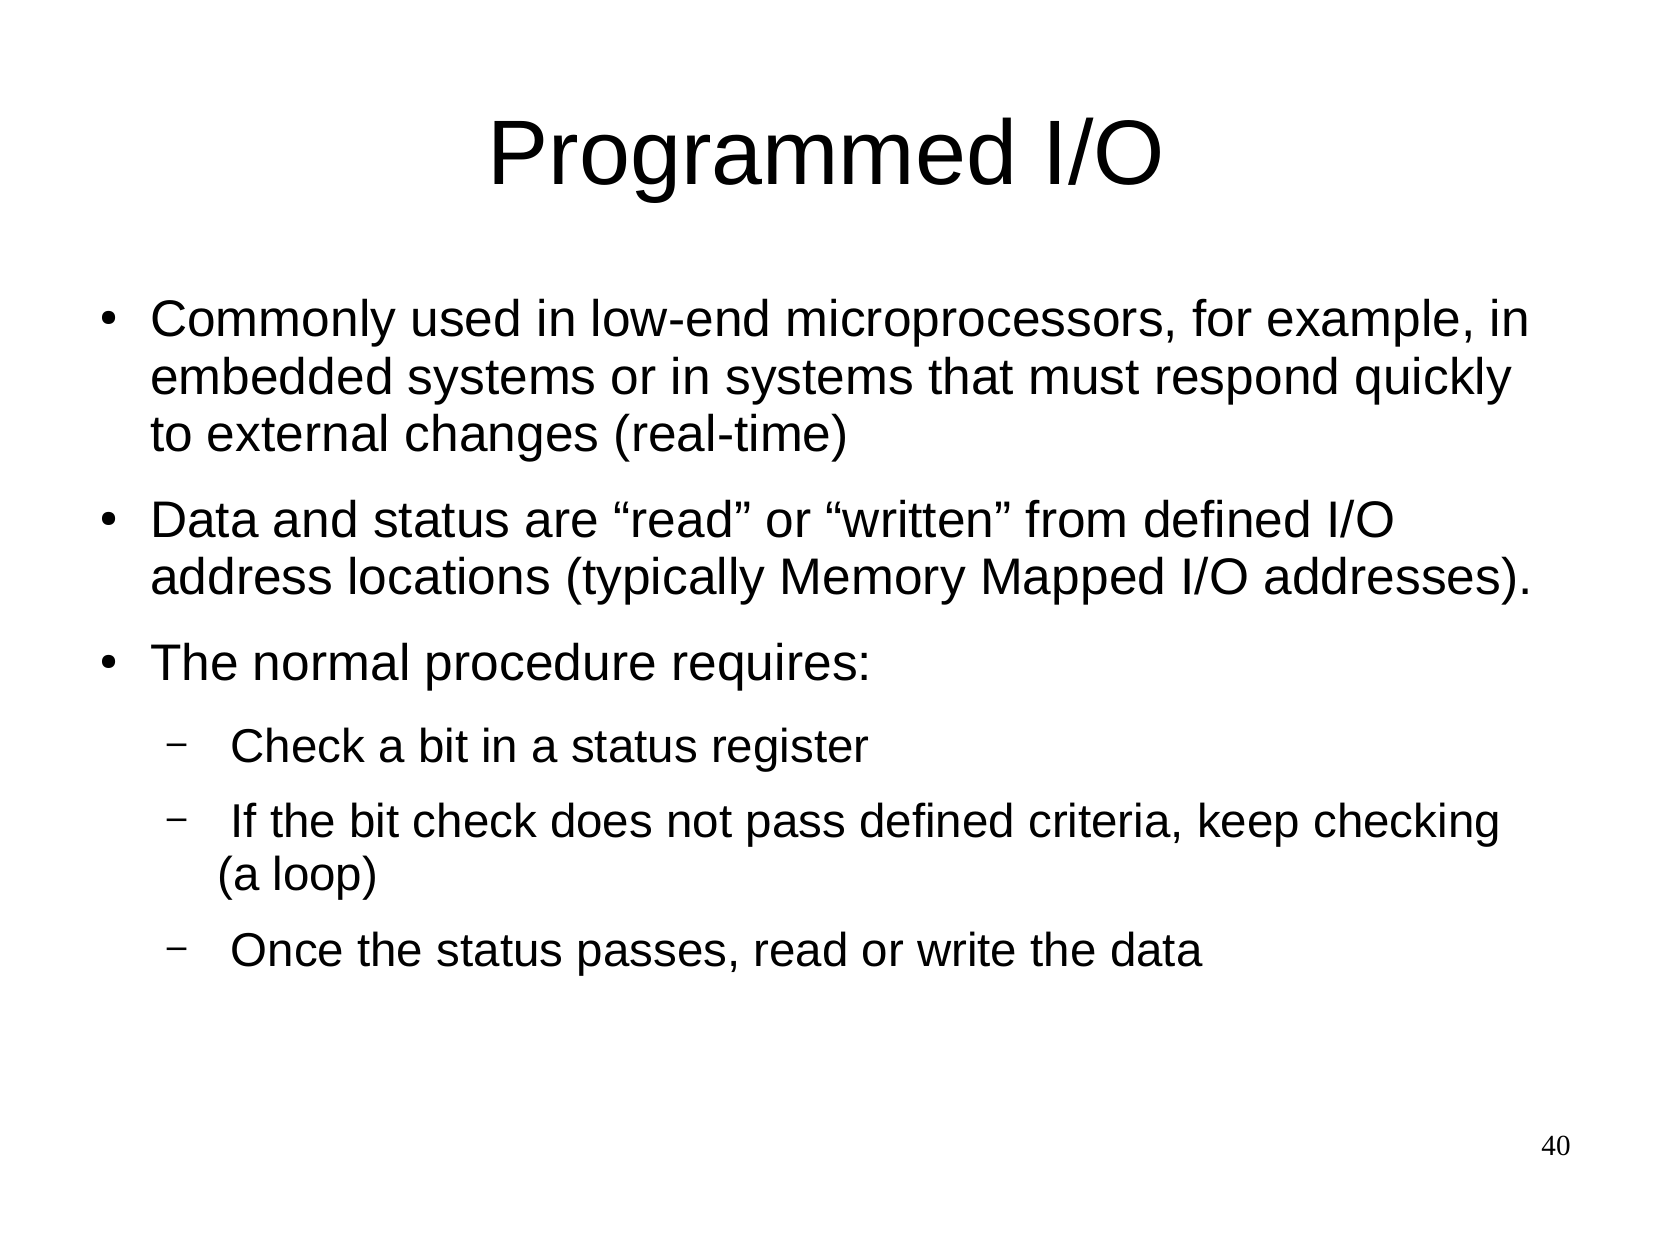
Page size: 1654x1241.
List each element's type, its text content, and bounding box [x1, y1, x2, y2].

title Programmed I/O [82, 49, 1571, 257]
list Commonly used in low-end microprocessors, for example, in embedded systems or in systems that must respond quickly to external changes (real-time) Data and status are “read” or “written” from defined I/O address locations (typically Memory Mapped I/O addresses). The normal procedure requires: Check a bit in a status register If the bit check does not pass defined criteria, keep checking (a loop) Once the status passes, read or write the data [82, 290, 1538, 1010]
